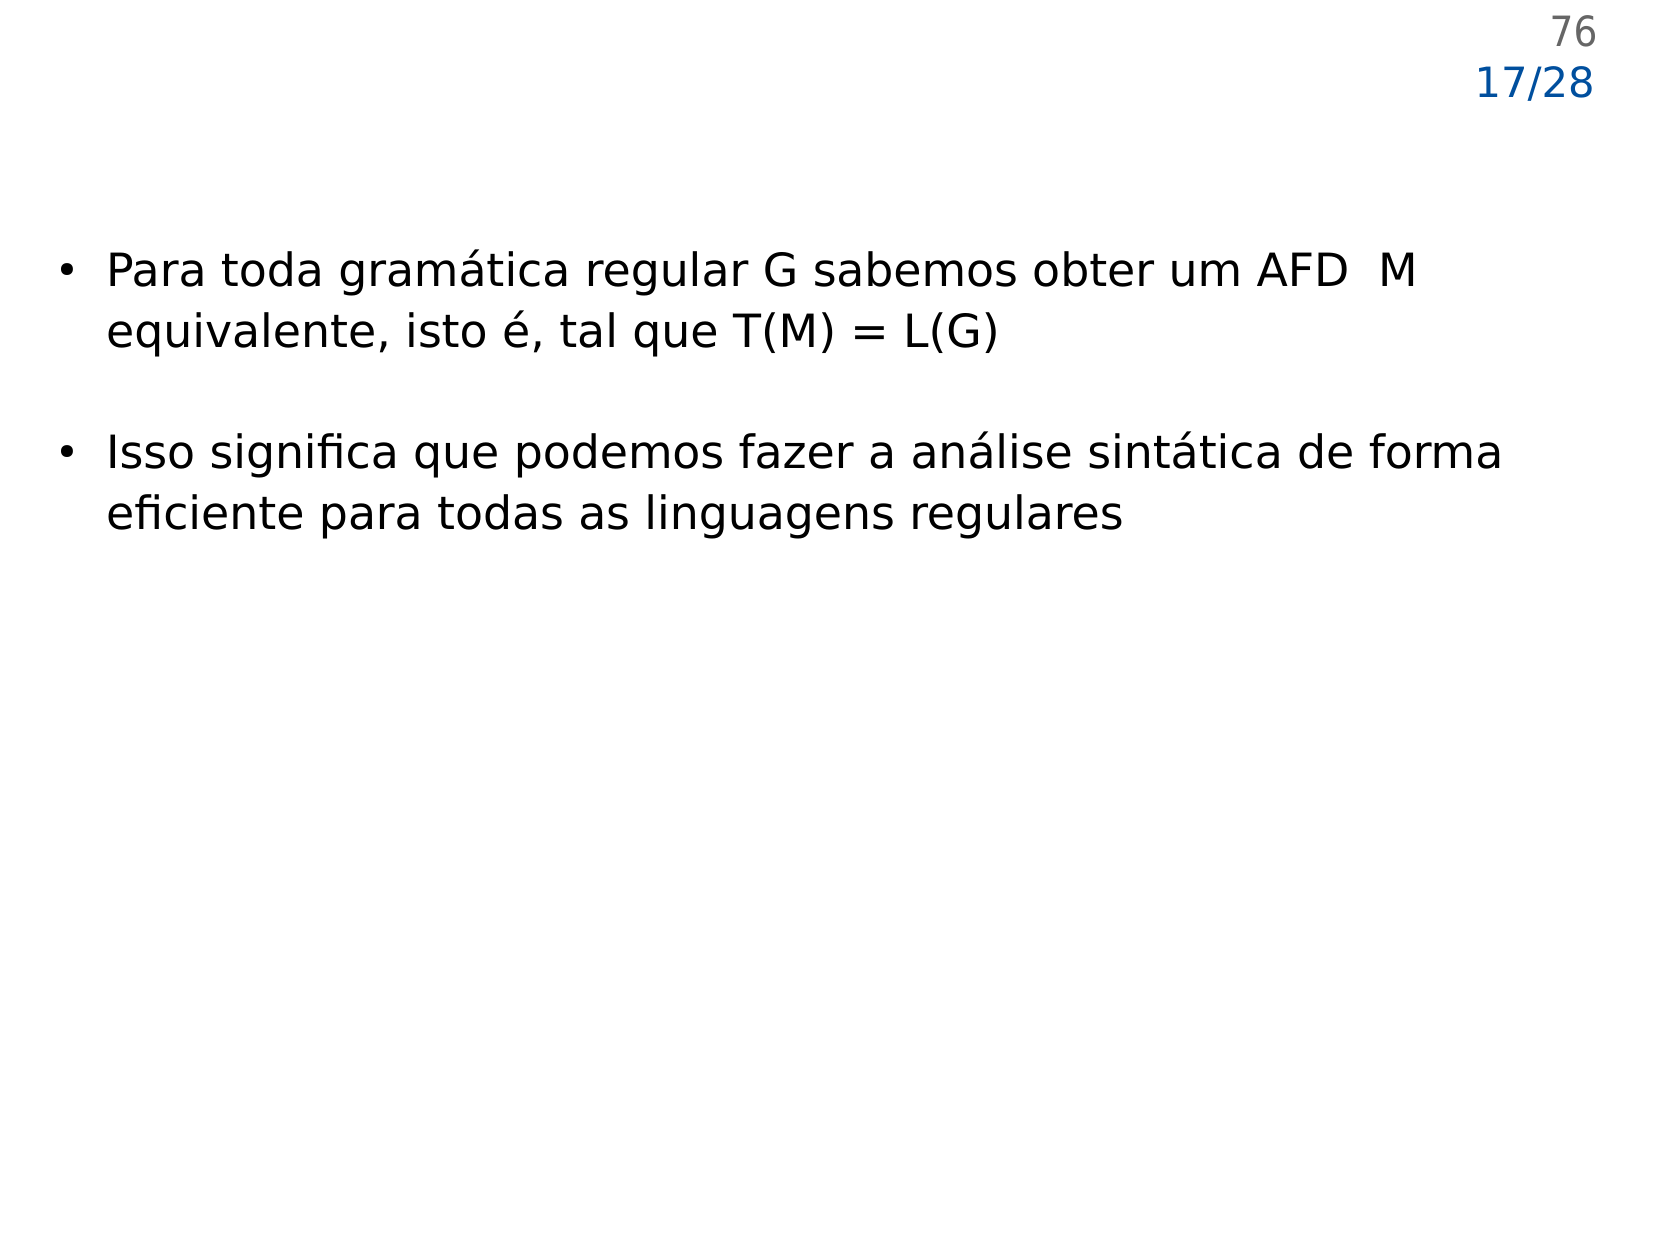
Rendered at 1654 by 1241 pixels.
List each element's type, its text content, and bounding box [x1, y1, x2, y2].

list Para toda gramática regular G sabemos obter um AFD M equivalente, isto é, tal que T(M) = L(G) Isso significa que podemos fazer a análise sintática de forma eficiente para todas as linguagens regulares [59, 236, 1595, 1211]
text_box 76 [1375, 0, 1613, 64]
